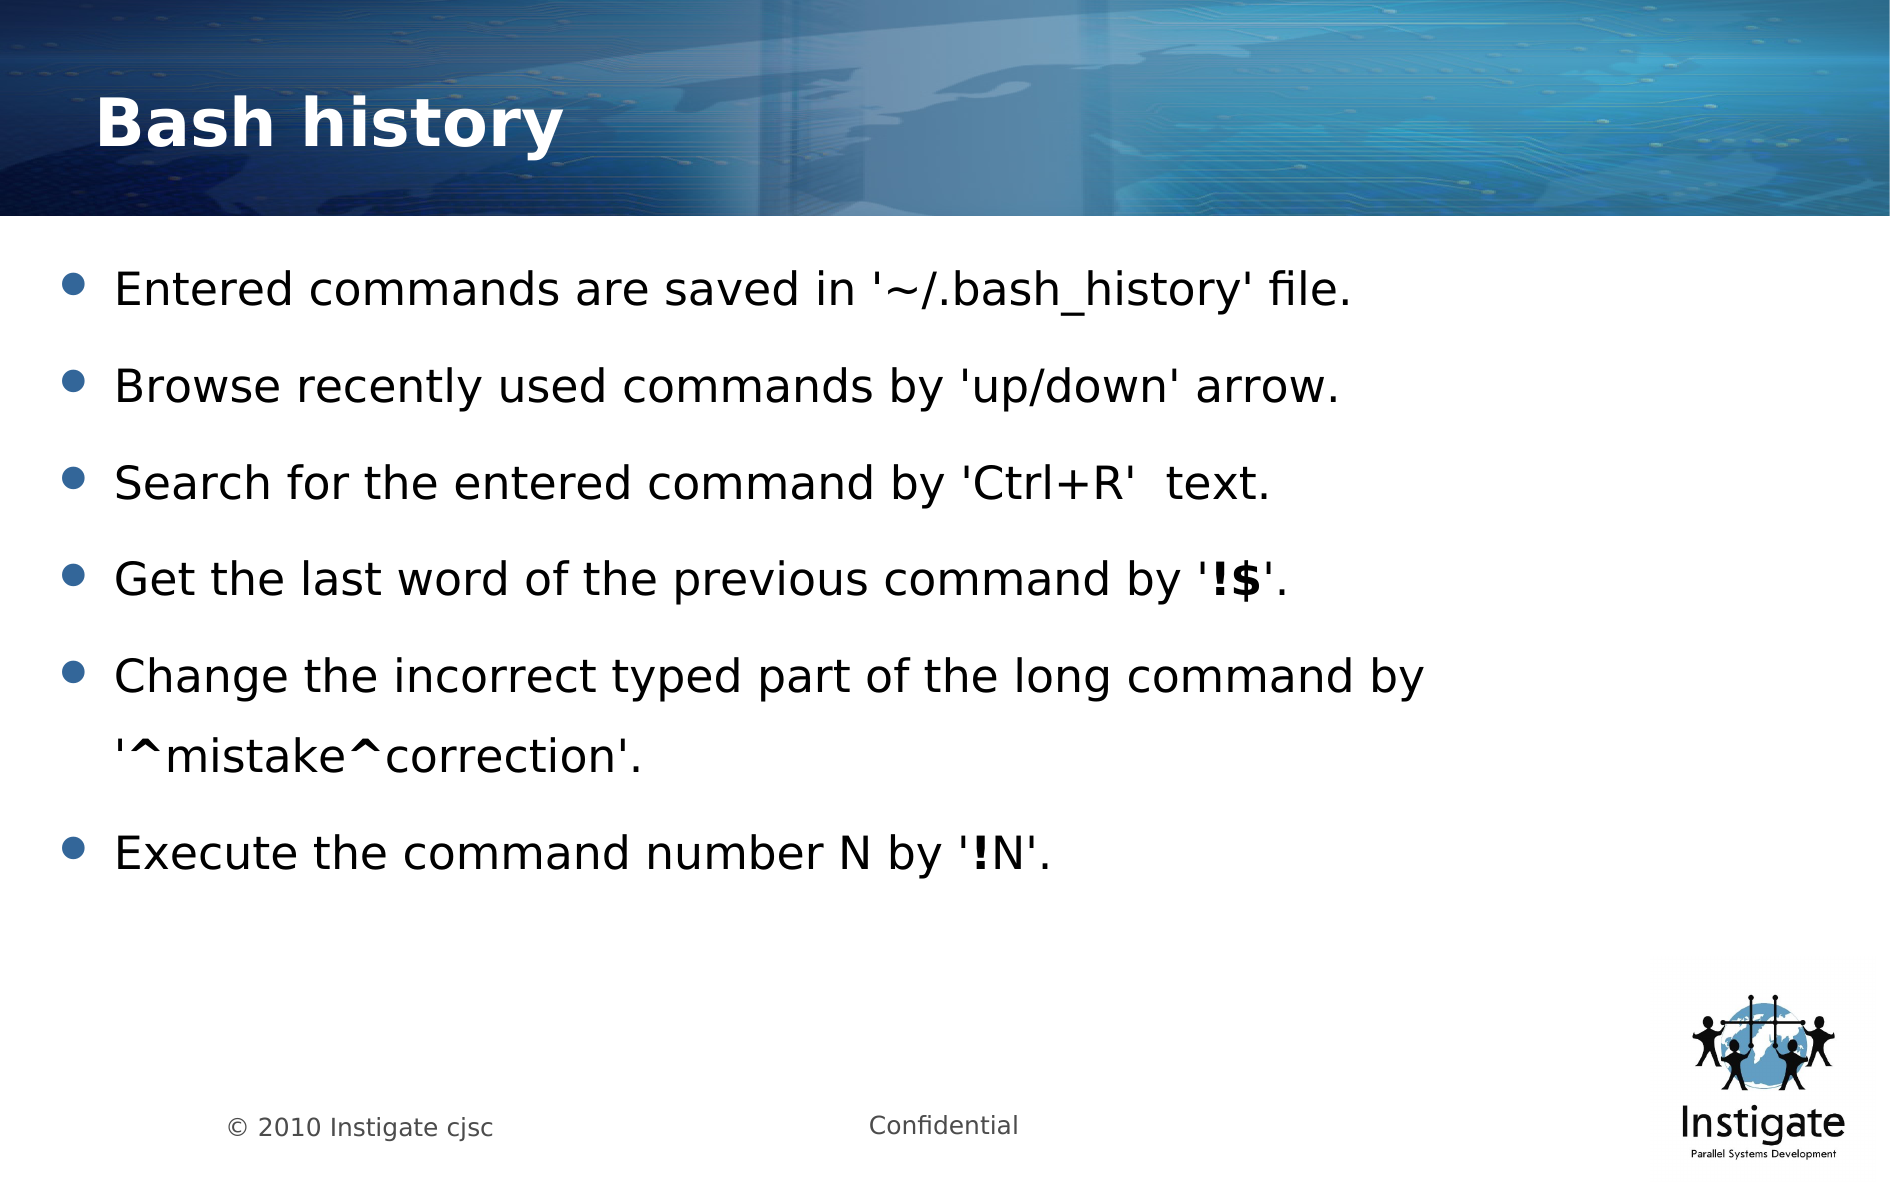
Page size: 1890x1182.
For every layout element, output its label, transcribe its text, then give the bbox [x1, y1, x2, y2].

title Bash history [94, 54, 1793, 210]
picture [0, 0, 1890, 216]
picture [1650, 956, 1876, 1182]
list Entered commands are saved in '~/.bash_history' file. Browse recently used commands by 'up/down' arrow. Search for the entered command by 'Ctrl+R' text. Get the last word of the previous command by '!$'. Change the incorrect typed part of the long command by '^mistake^correction'. Execute the command number N by '!N'. [59, 236, 1831, 1001]
